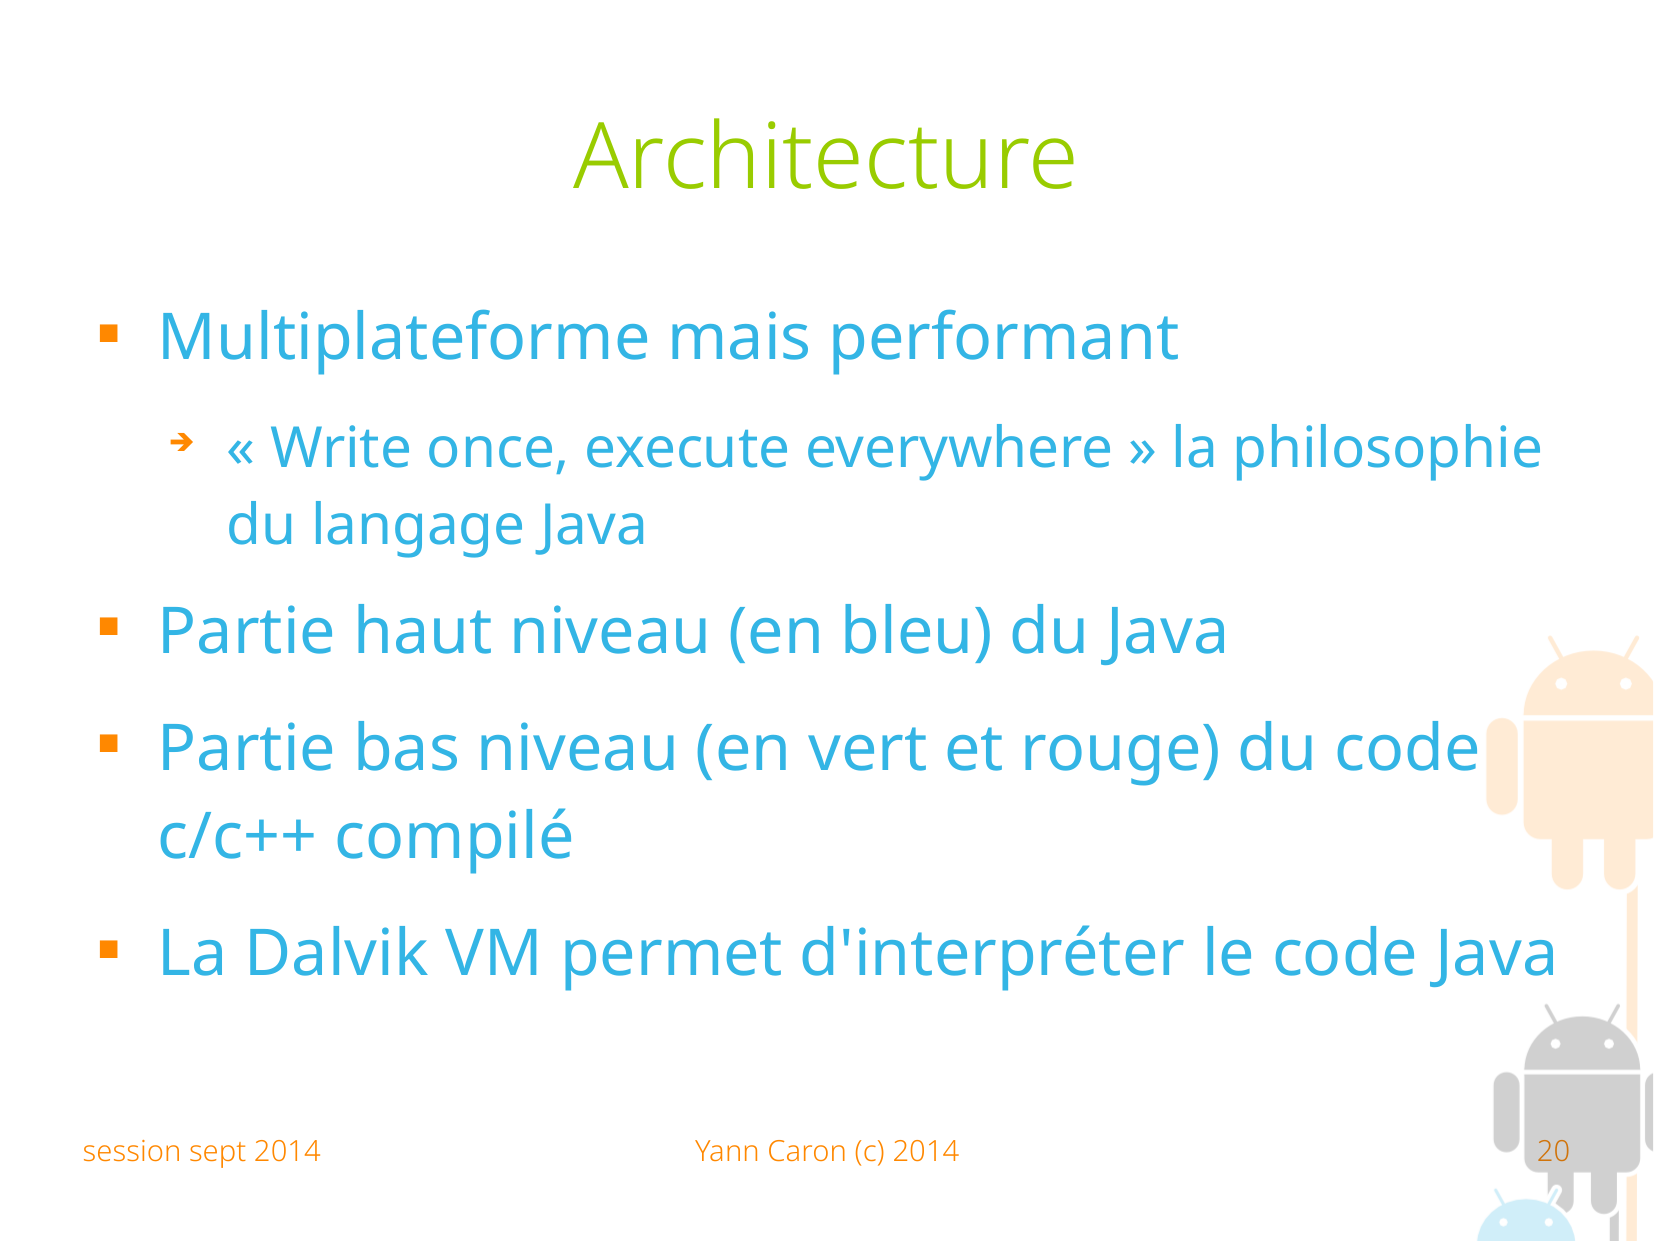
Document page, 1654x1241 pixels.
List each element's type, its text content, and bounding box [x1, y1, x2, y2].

list Multiplateforme mais performant « Write once, execute everywhere » la philosophie du langage Java Partie haut niveau (en bleu) du Java Partie bas niveau (en vert et rouge) du code c/c++ compilé La Dalvik VM permet d'interpréter le code Java [82, 290, 1571, 1010]
picture [240, 423, 1654, 1241]
title Architecture [82, 49, 1571, 257]
